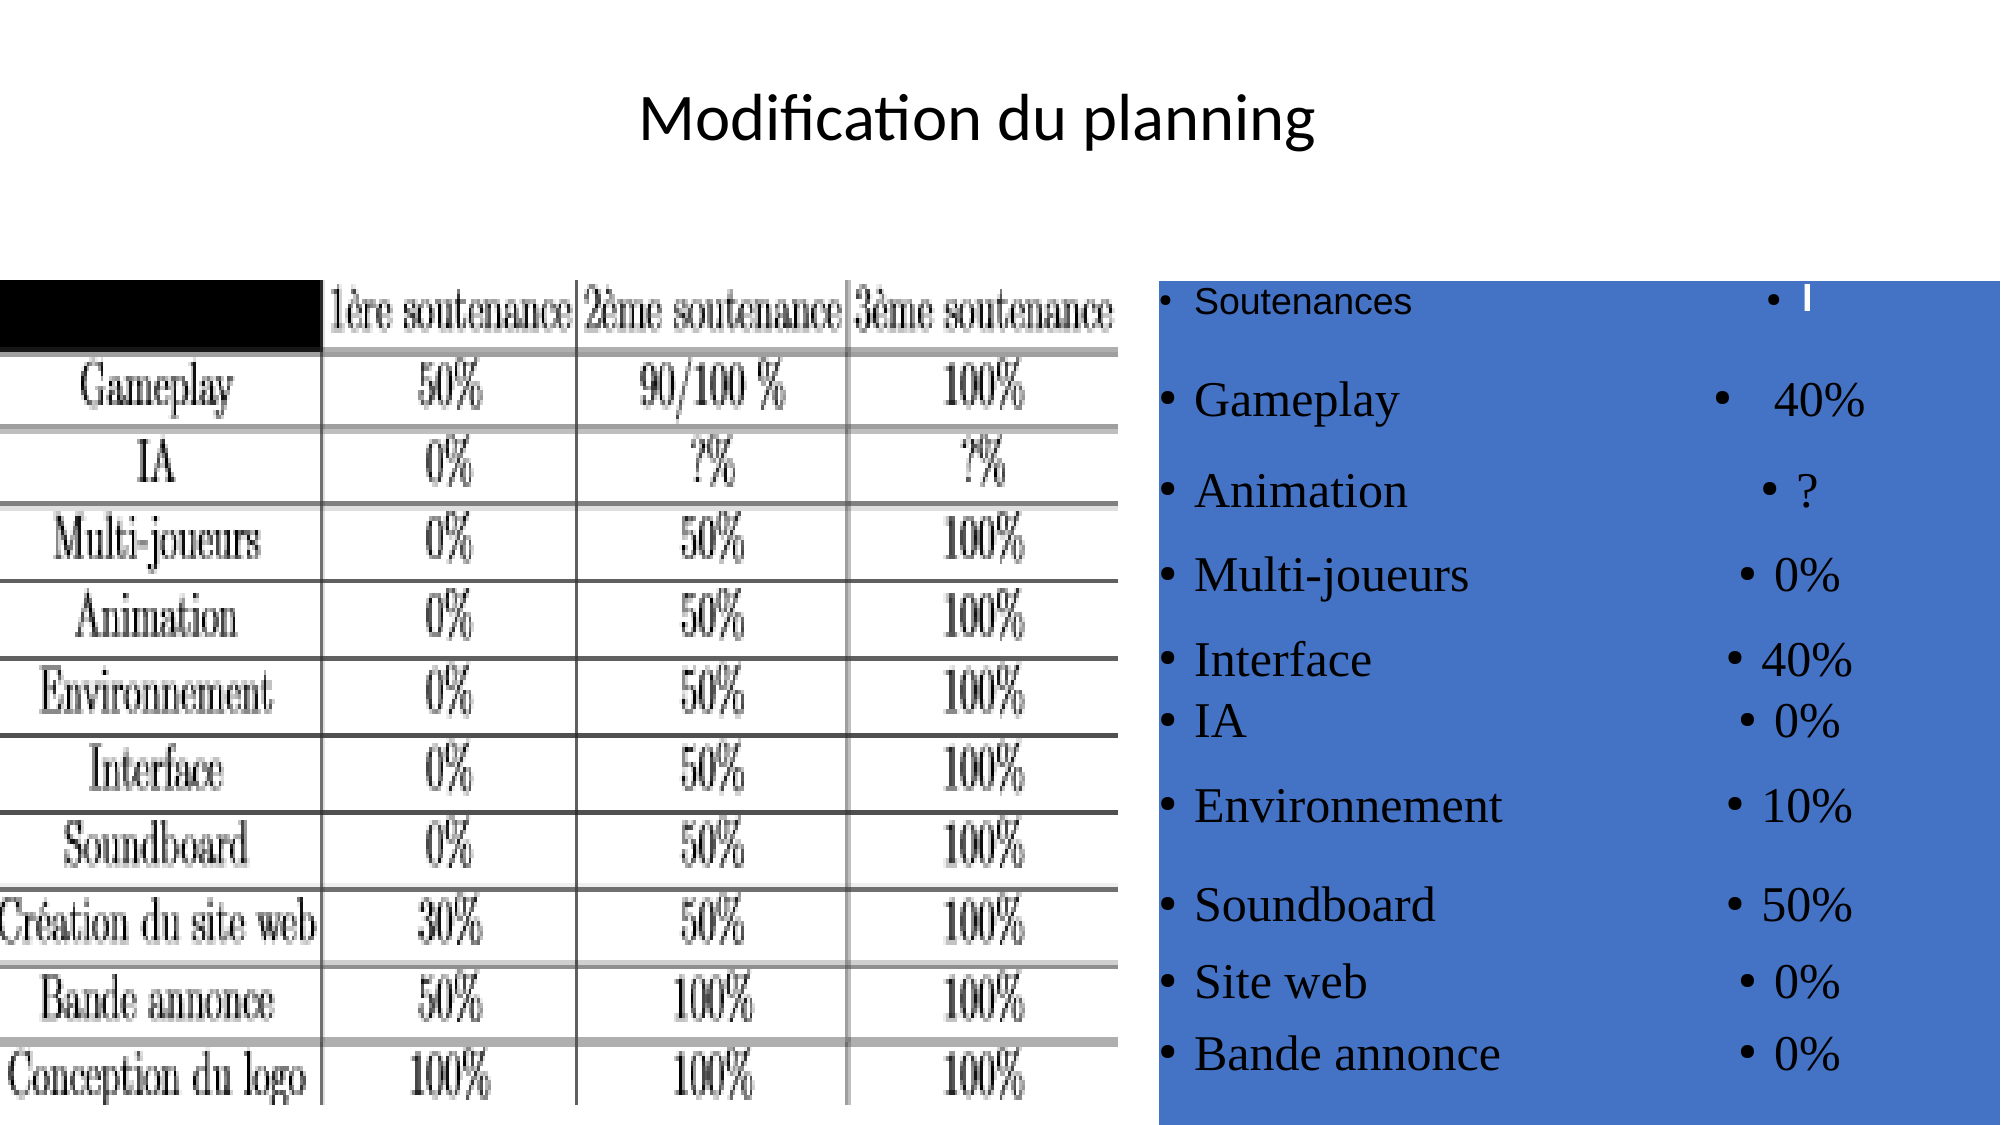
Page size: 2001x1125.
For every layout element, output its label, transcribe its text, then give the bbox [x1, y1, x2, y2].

table_cell Multi-joueurs [1159, 547, 1579, 632]
table_cell Interface [1159, 632, 1579, 693]
table_cell Environnement [1159, 778, 1579, 877]
table_cell 50% [1579, 877, 2000, 954]
table_cell Site web [1159, 954, 1579, 1026]
table_cell 10% [1579, 778, 2000, 877]
table_cell Bande annonce [1159, 1026, 1579, 1125]
table_header I [1579, 281, 2000, 371]
table_cell 40% [1579, 632, 2000, 693]
table_cell Soundboard [1159, 877, 1579, 954]
table_cell 40% [1579, 371, 2000, 463]
table_cell IA [1159, 693, 1579, 778]
table_cell ? [1579, 463, 2000, 547]
table_cell 0% [1579, 547, 2000, 632]
table_cell Gameplay [1159, 371, 1579, 463]
table_cell 0% [1579, 693, 2000, 778]
table_cell Animation [1159, 463, 1579, 547]
table_cell 0% [1579, 1026, 2000, 1125]
text_box Modification du planning [260, 66, 1740, 163]
table_cell 0% [1579, 954, 2000, 1026]
picture [0, 280, 1118, 1105]
table_header Soutenances [1159, 281, 1579, 371]
